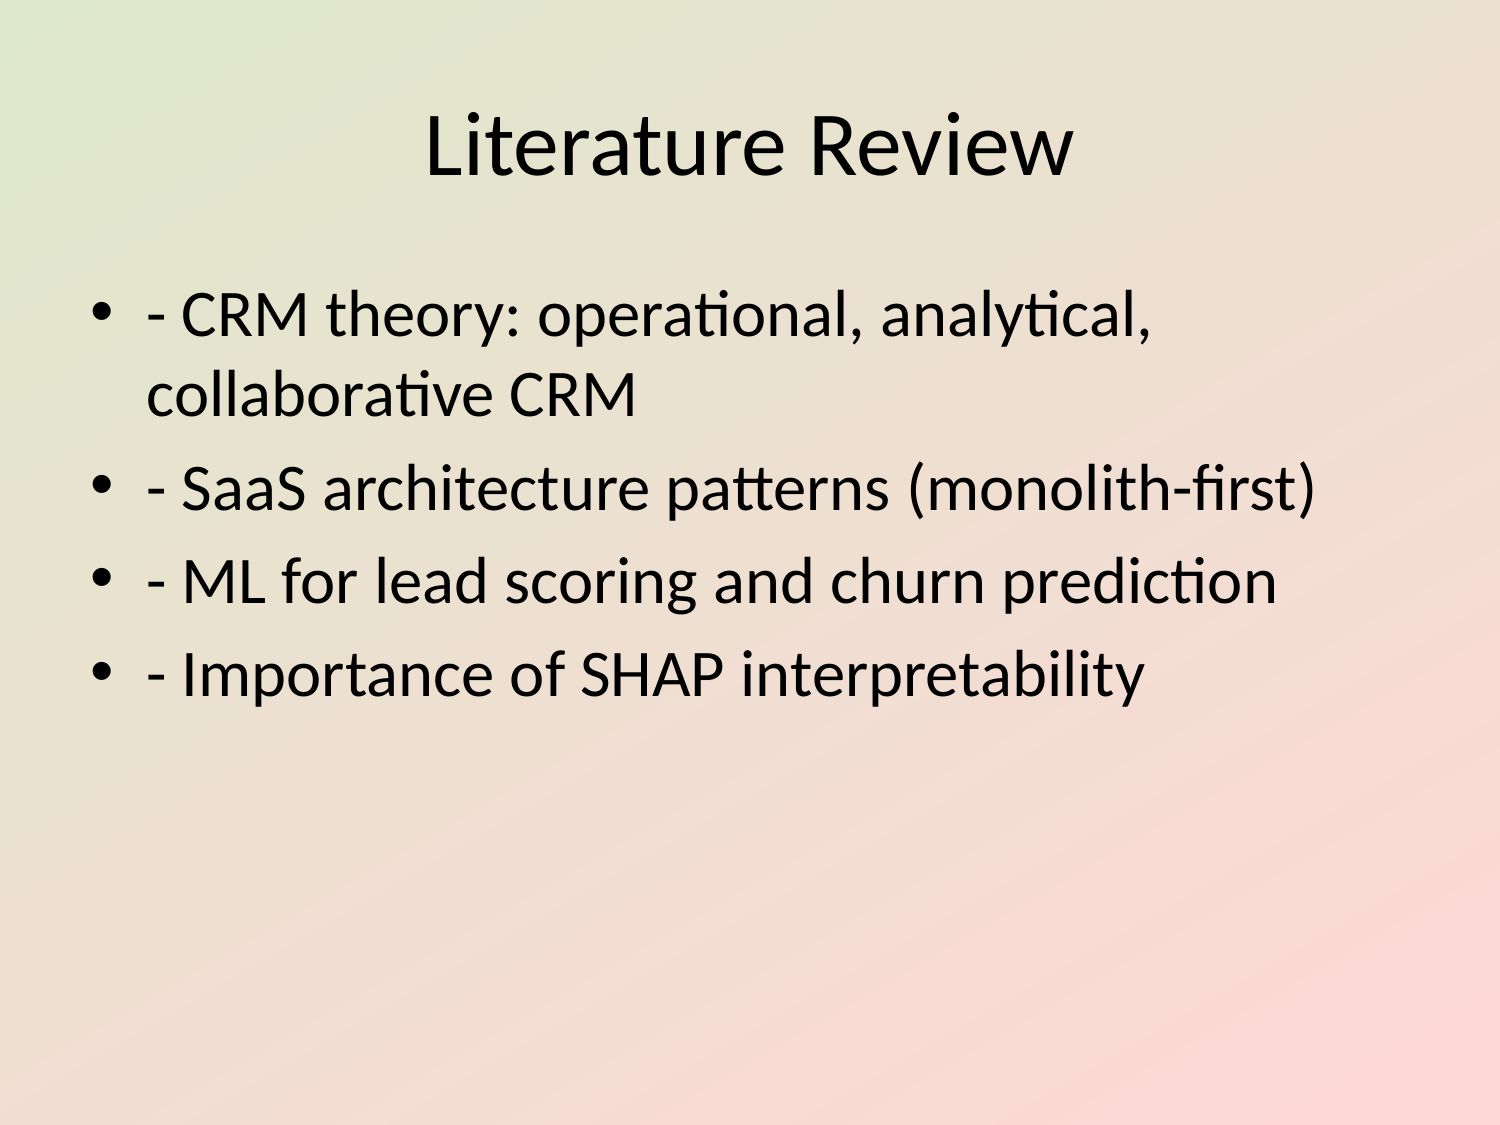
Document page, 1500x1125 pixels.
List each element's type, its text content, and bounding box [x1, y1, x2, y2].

list - CRM theory: operational, analytical, collaborative CRM - SaaS architecture patterns (monolith-first) - ML for lead scoring and churn prediction - Importance of SHAP interpretability [75, 262, 1425, 1005]
title Literature Review [75, 45, 1425, 233]
